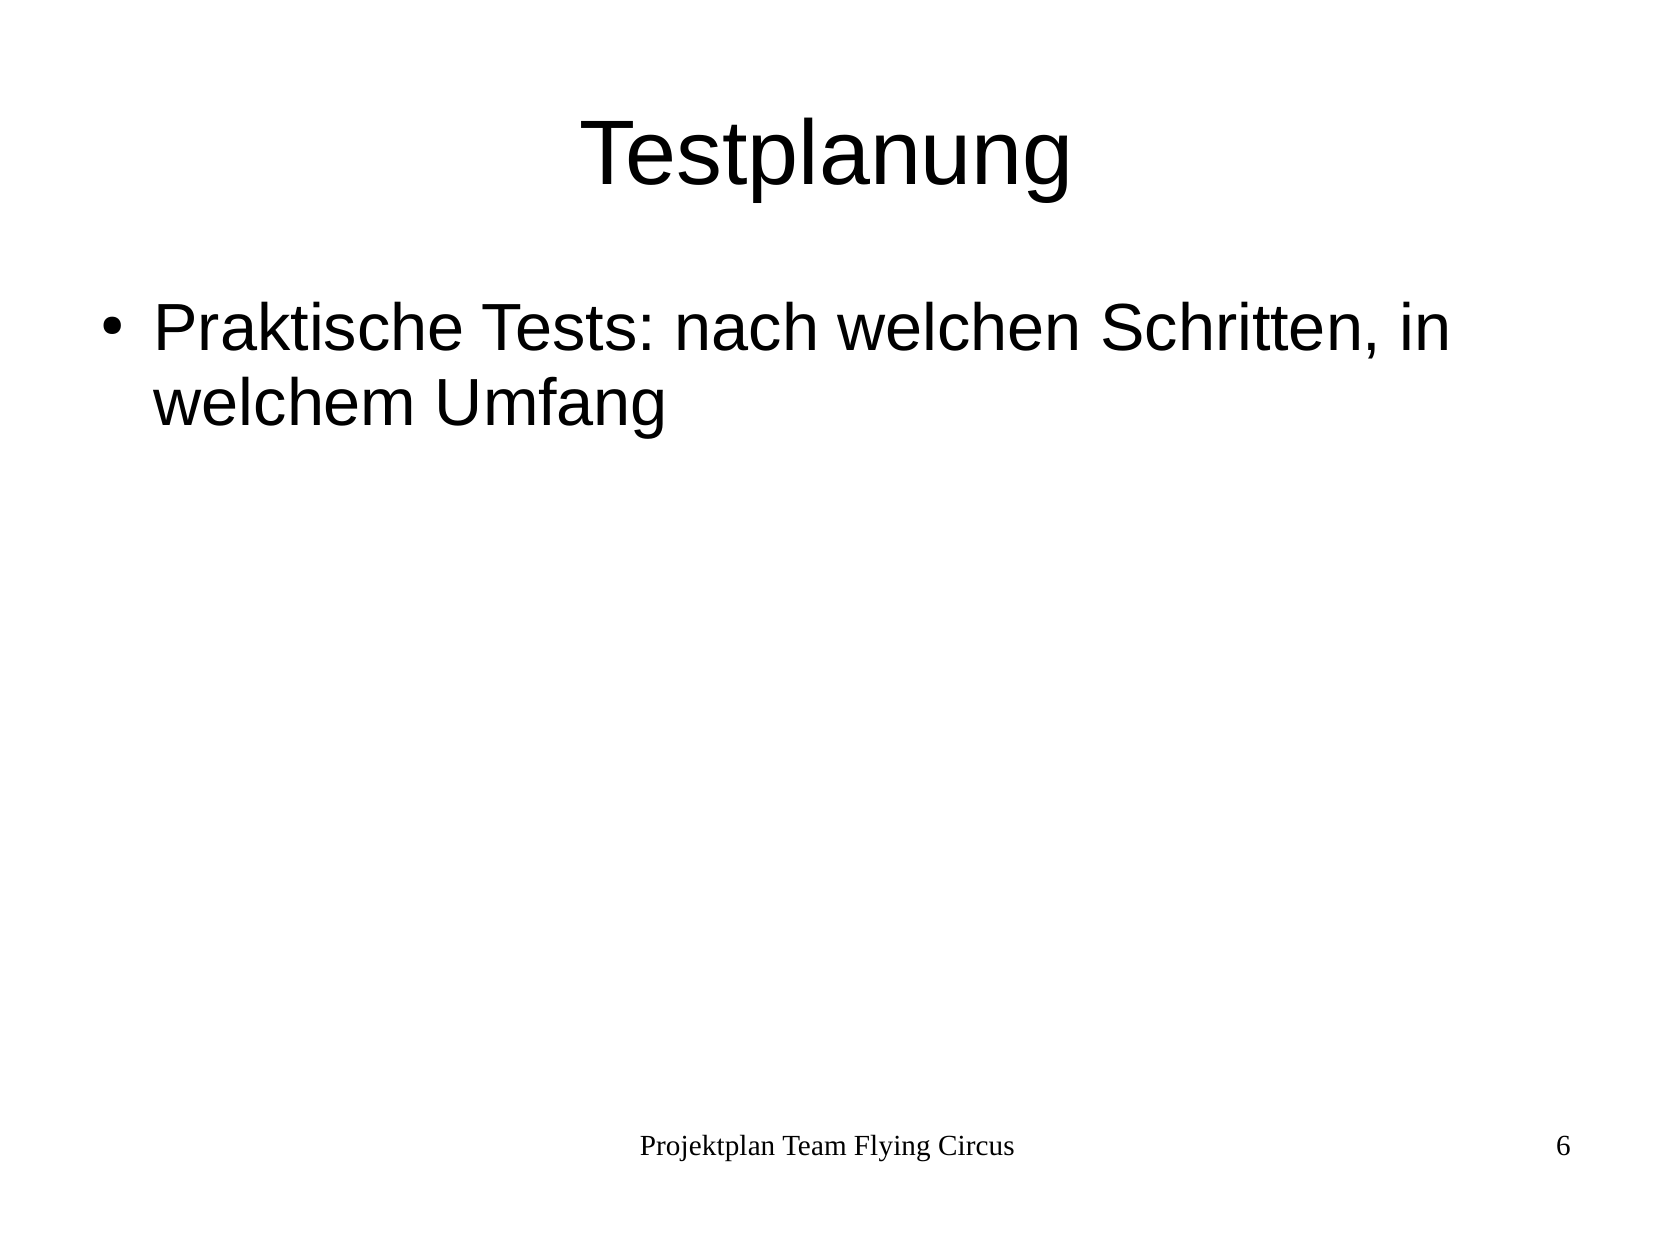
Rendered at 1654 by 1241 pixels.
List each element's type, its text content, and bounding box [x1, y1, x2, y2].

title Testplanung [82, 49, 1571, 257]
list Praktische Tests: nach welchen Schritten, in welchem Umfang [82, 290, 1571, 1109]
